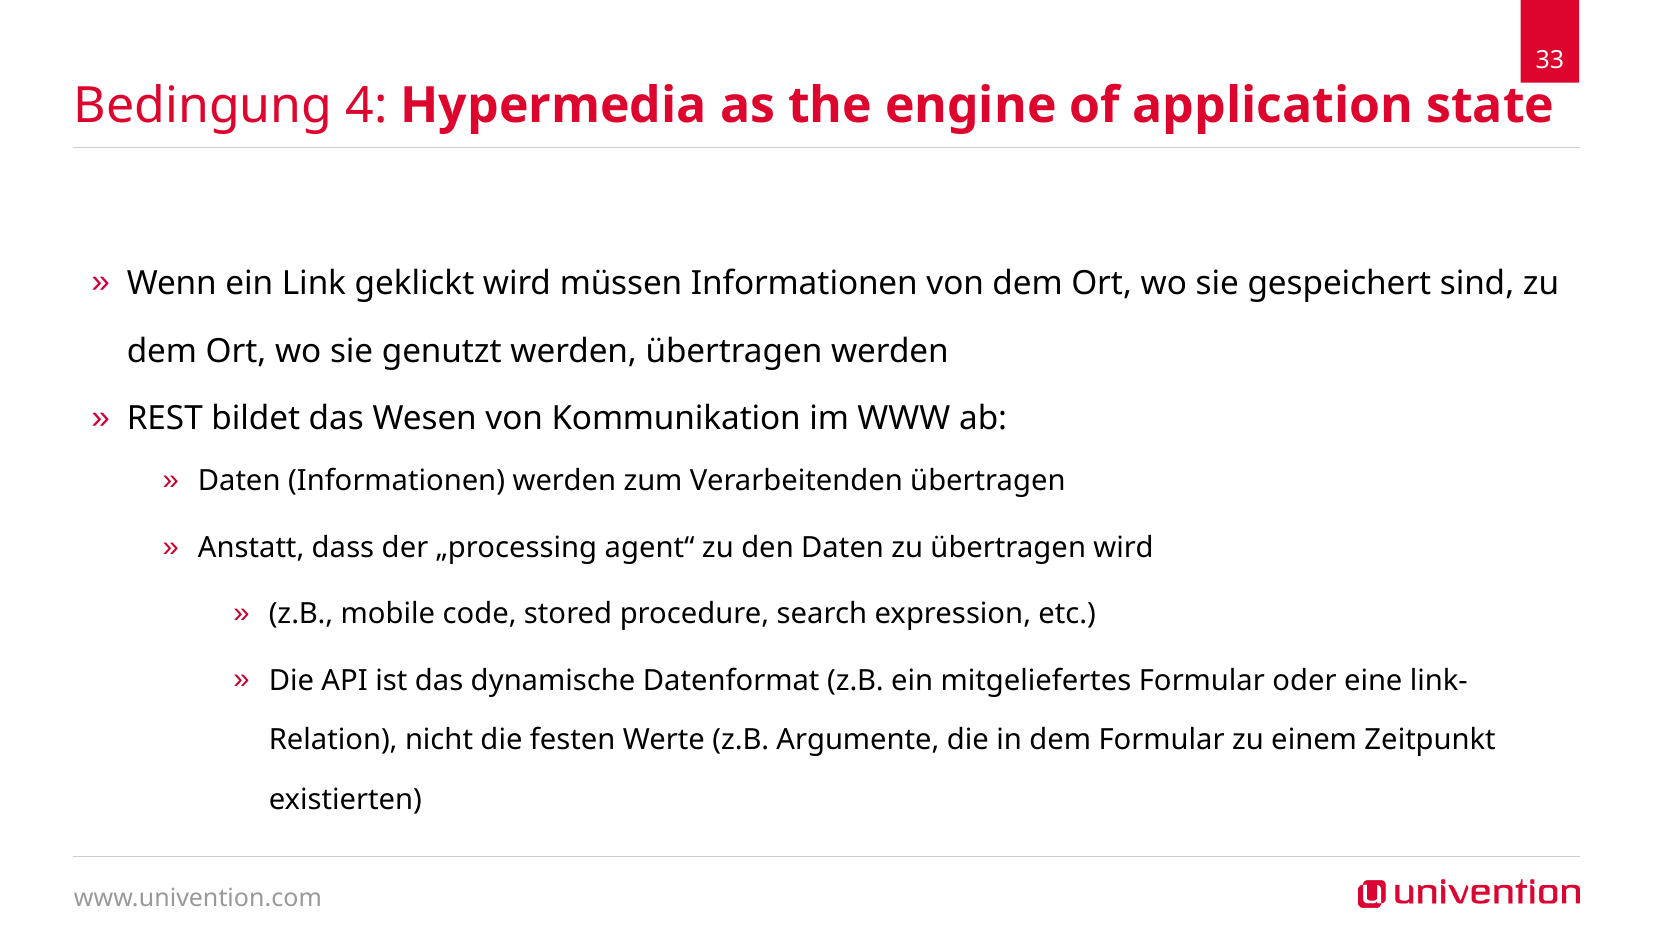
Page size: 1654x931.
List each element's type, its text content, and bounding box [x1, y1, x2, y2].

picture [1358, 879, 1580, 908]
title Bedingung 4: Hypermedia as the engine of application state [73, 45, 1580, 162]
list Wenn ein Link geklickt wird müssen Informationen von dem Ort, wo sie gespeichert sind, zu dem Ort, wo sie genutzt werden, übertragen werden REST bildet das Wesen von Kommunikation im WWW ab: Daten (Informationen) werden zum Verarbeitenden übertragen Anstatt, dass der „processing agent“ zu den Daten zu übertragen wird (z.B., mobile code, stored procedure, search expression, etc.) Die API ist das dynamische Datenformat (z.B. ein mitgeliefertes Formular oder eine link-Relation), nicht die festen Werte (z.B. Argumente, die in dem Formular zu einem Zeitpunkt existierten) [73, 236, 1580, 827]
